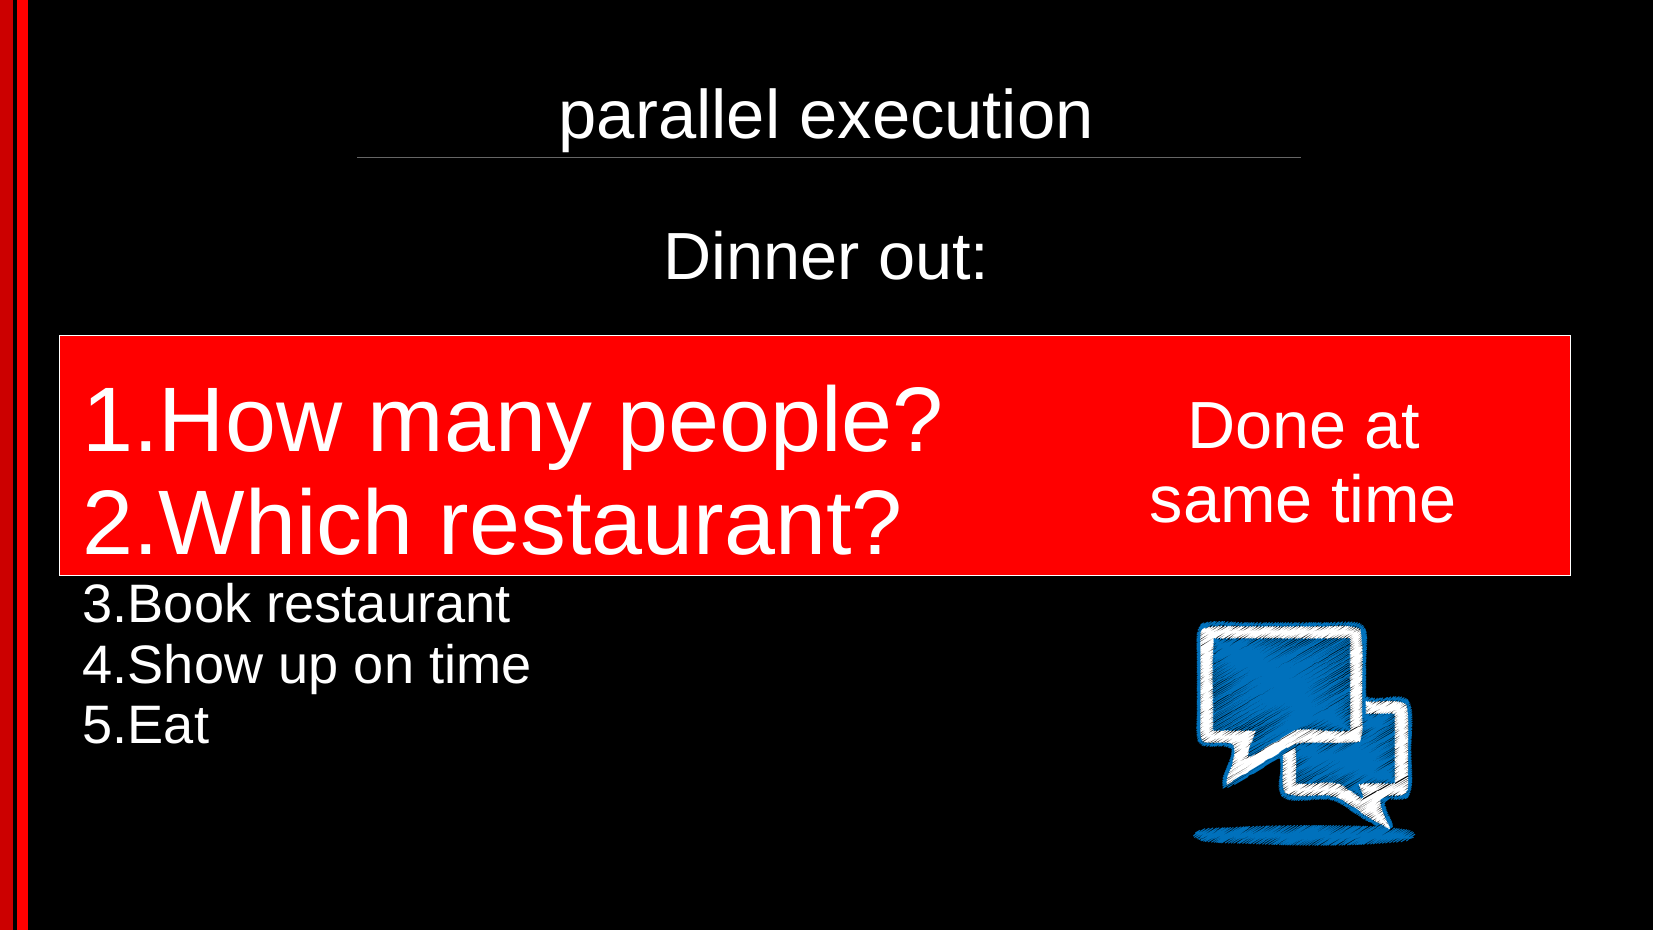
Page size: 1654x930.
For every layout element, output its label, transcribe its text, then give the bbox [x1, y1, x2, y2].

title parallel execution [82, 36, 1571, 193]
text_box [59, 335, 82, 576]
text_box Done at same time [1078, 380, 1529, 545]
subtitle Dinner out: How many people? Which restaurant? Book restaurant Show up on time Eat [82, 217, 1571, 757]
picture [1184, 614, 1425, 855]
